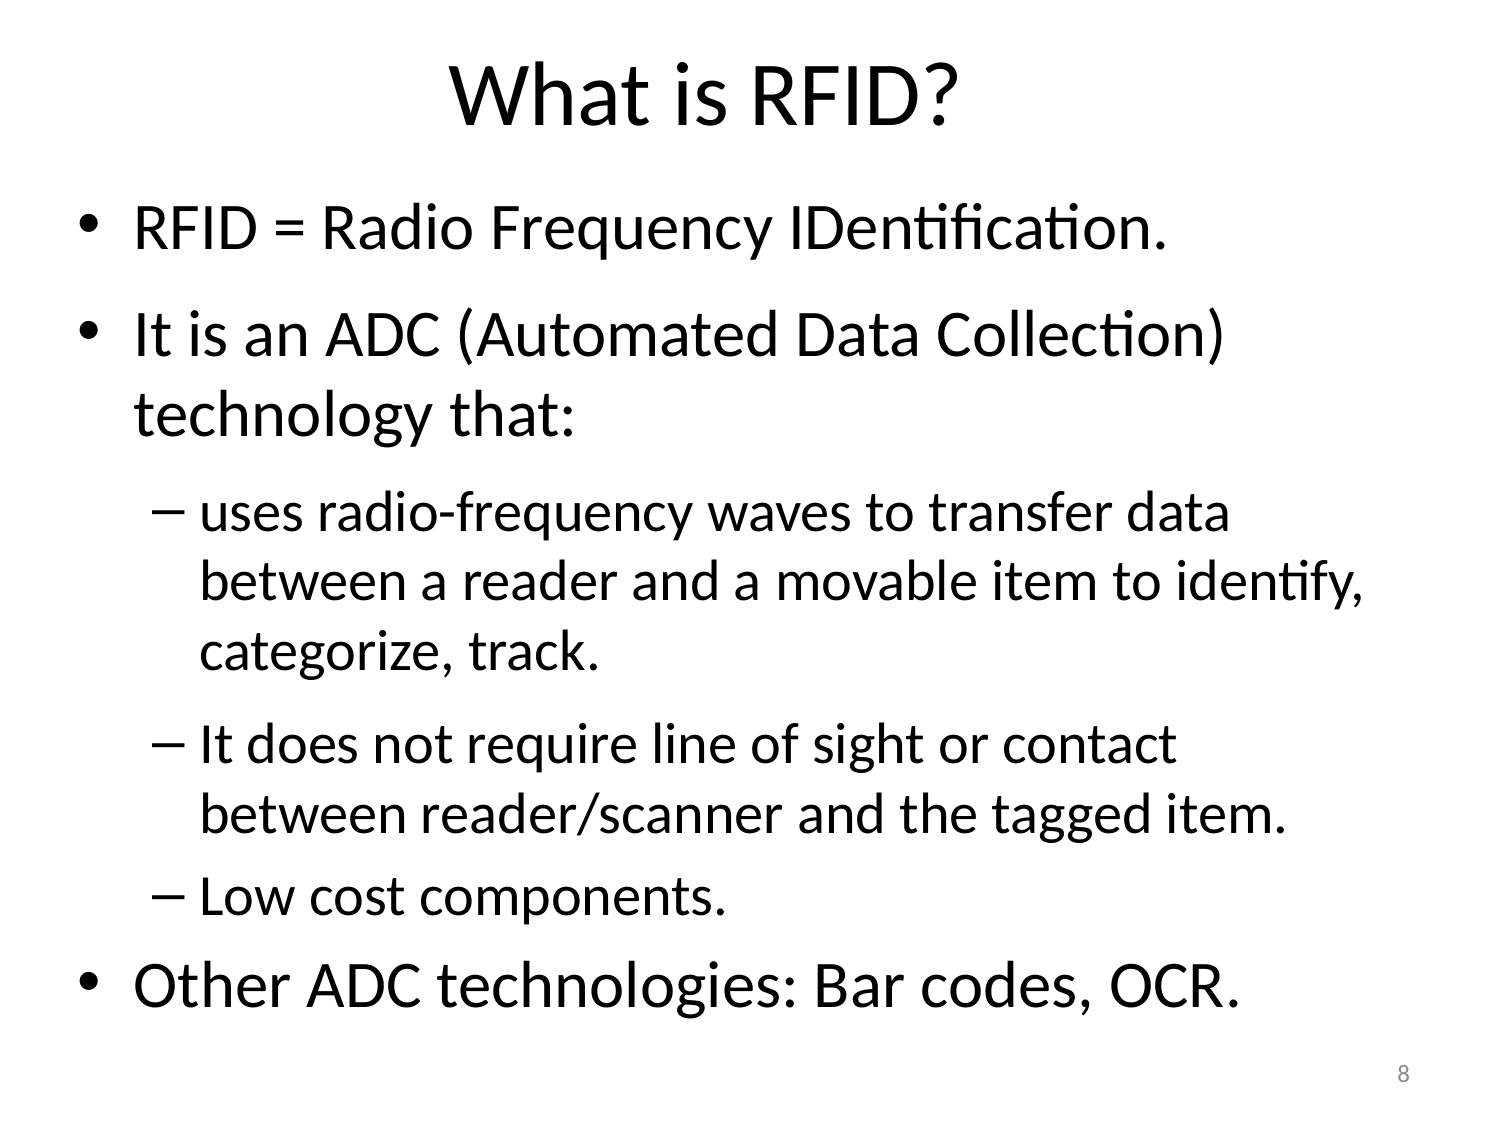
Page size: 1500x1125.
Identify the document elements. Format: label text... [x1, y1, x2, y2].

list RFID = Radio Frequency IDentification. It is an ADC (Automated Data Collection) technology that: uses radio-frequency waves to transfer data between a reader and a movable item to identify, categorize, track. It does not require line of sight or contact between reader/scanner and the tagged item. Low cost components. Other ADC technologies: Bar codes, OCR. [62, 174, 1413, 1050]
title What is RFID? [24, 15, 1388, 163]
slide_number <number> [1074, 1042, 1425, 1103]
